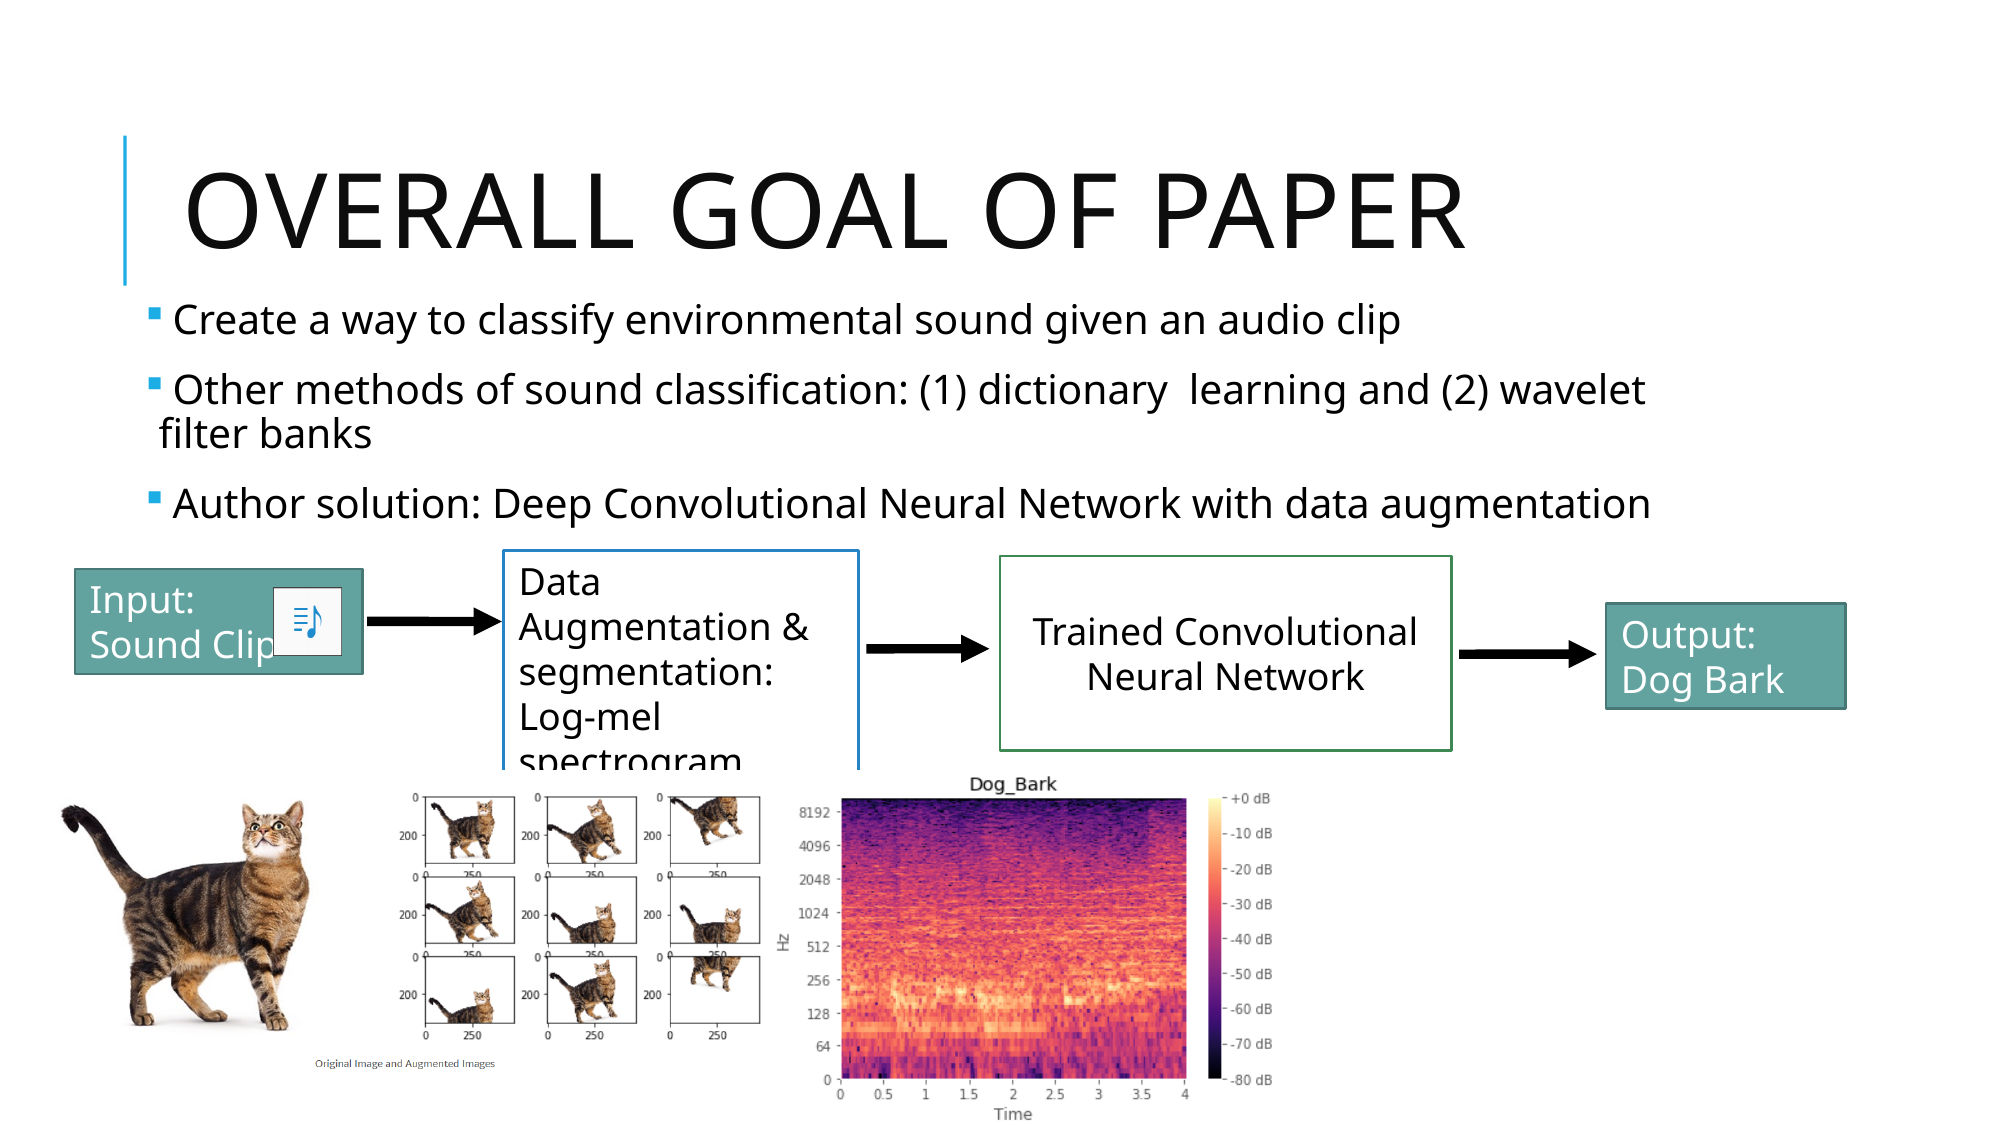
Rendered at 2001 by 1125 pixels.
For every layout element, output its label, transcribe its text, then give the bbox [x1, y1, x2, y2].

list Create a way to classify environmental sound given an audio clip Other methods of sound classification: (1) dictionary learning and (2) wavelet filter banks Author solution: Deep Convolutional Neural Network with data augmentation [137, 291, 1743, 538]
picture [55, 770, 1286, 1125]
title Overall Goal of Paper [168, 96, 1763, 342]
text_box Trained Convolutional Neural Network [999, 555, 1452, 751]
text_box Input: Sound Clip [74, 568, 363, 674]
text_box Data Augmentation & segmentation: Log-mel spectrogram [503, 550, 859, 770]
text_box [272, 586, 343, 657]
text_box Output: Dog Bark [1606, 603, 1846, 709]
